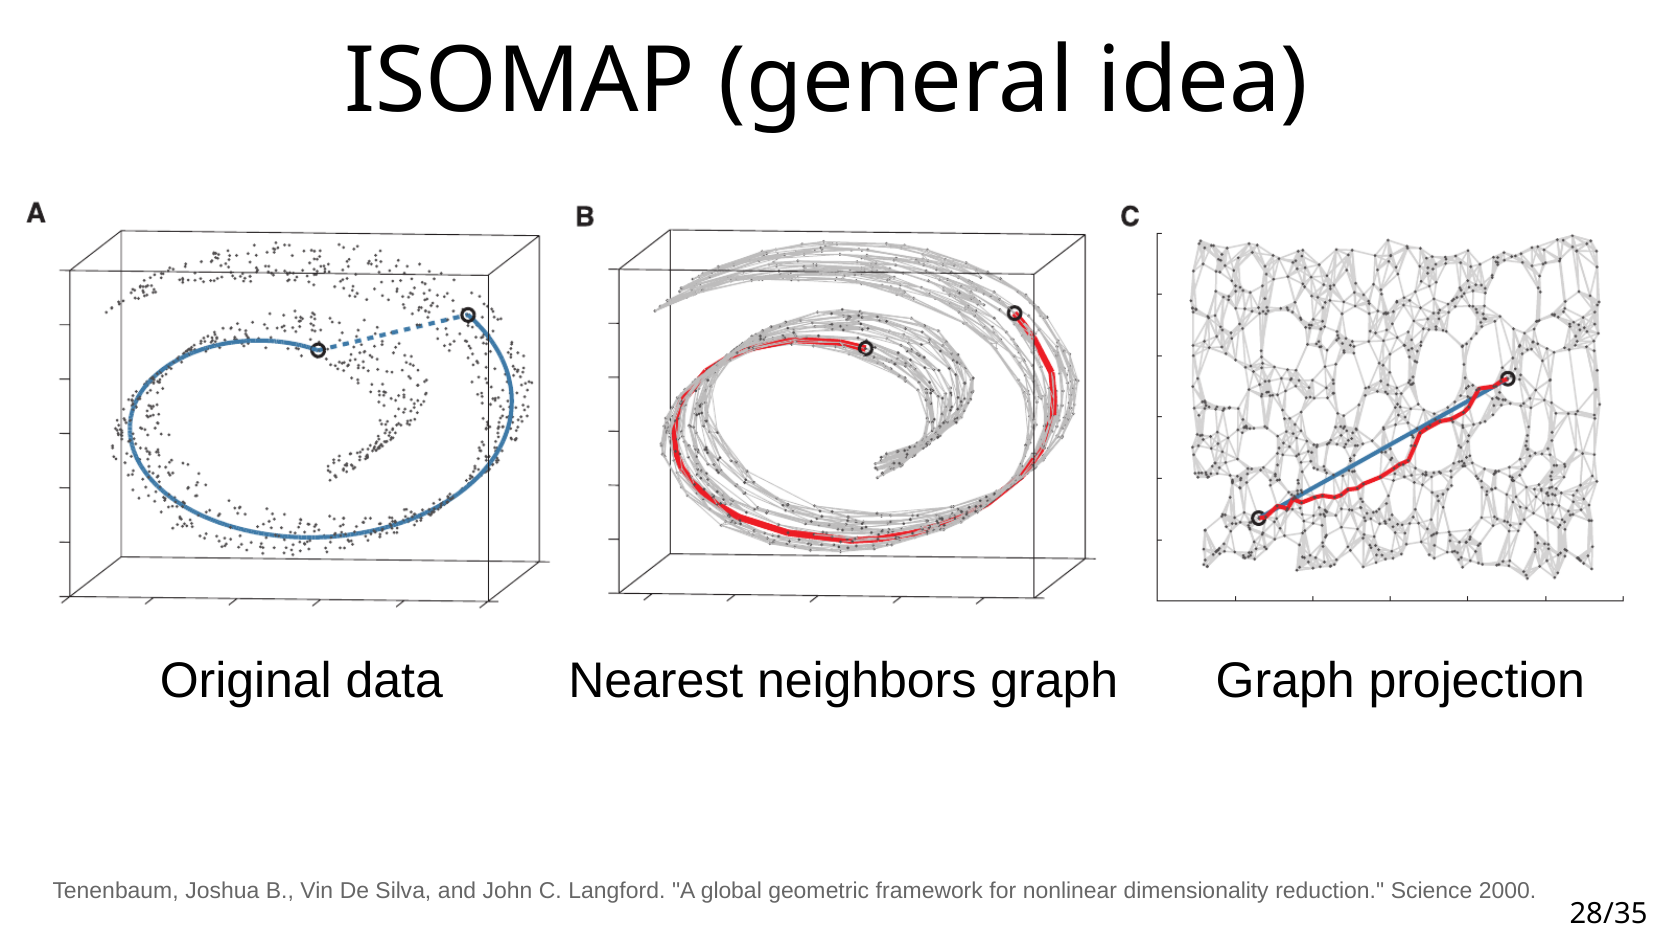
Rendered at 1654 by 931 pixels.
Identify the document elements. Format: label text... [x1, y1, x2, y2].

title ISOMAP (general idea) [82, 1, 1571, 151]
picture [0, 189, 1653, 616]
text_box Original data Nearest neighbors graph Graph projection [75, 645, 1621, 716]
text_box Tenenbaum, Joshua B., Vin De Silva, and John C. Langford. "A global geometric framework for nonlinear dimensionality reduction." Science 2000. [0, 870, 1591, 931]
